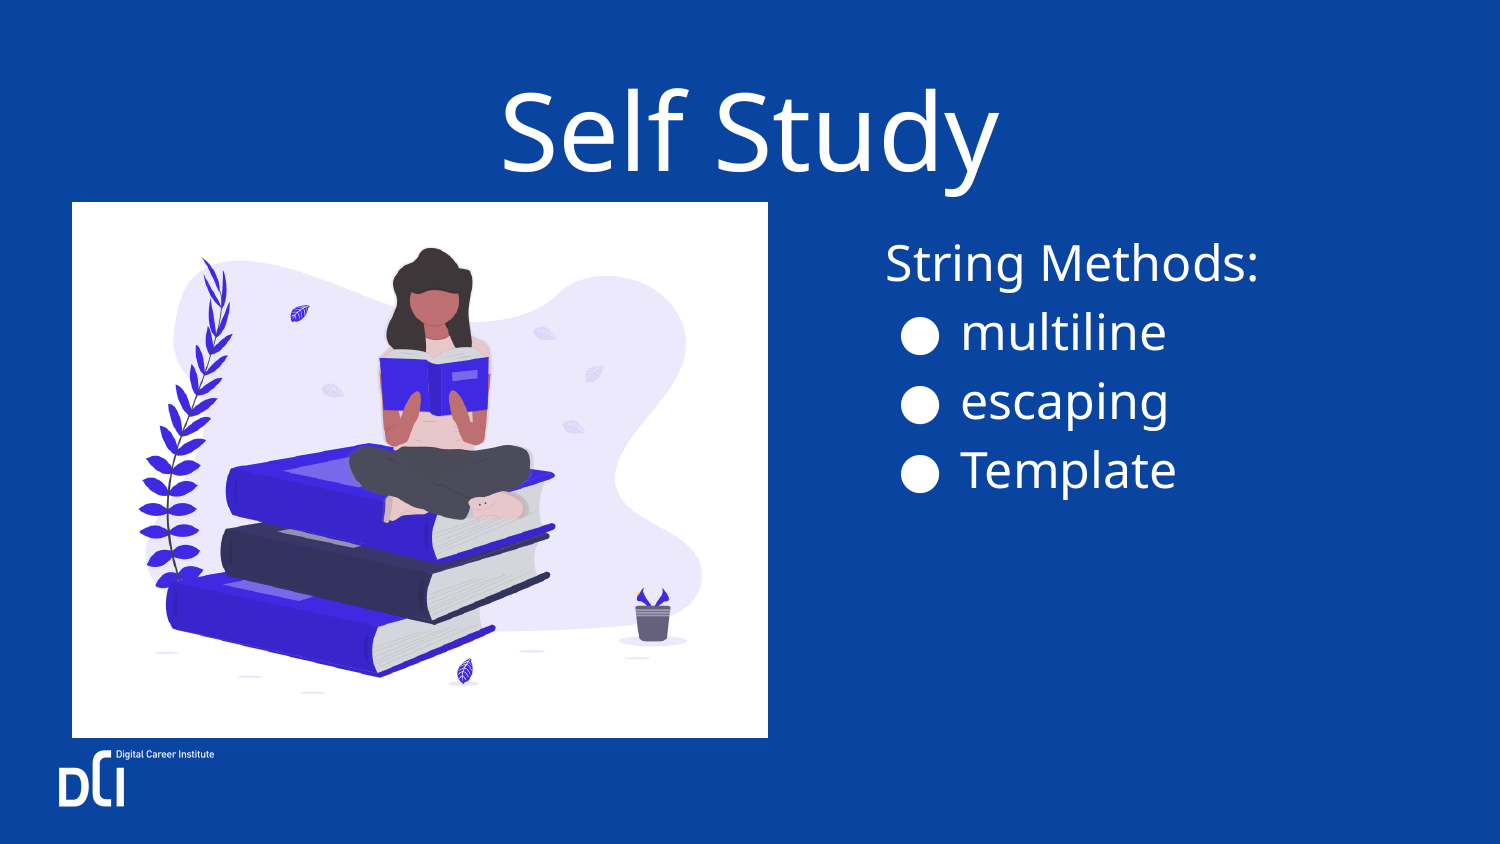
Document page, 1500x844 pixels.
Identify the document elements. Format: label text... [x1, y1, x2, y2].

text_box String Methods: multiline escaping Template [870, 207, 1329, 734]
picture [49, 202, 768, 817]
list Self Study [51, 48, 1449, 220]
